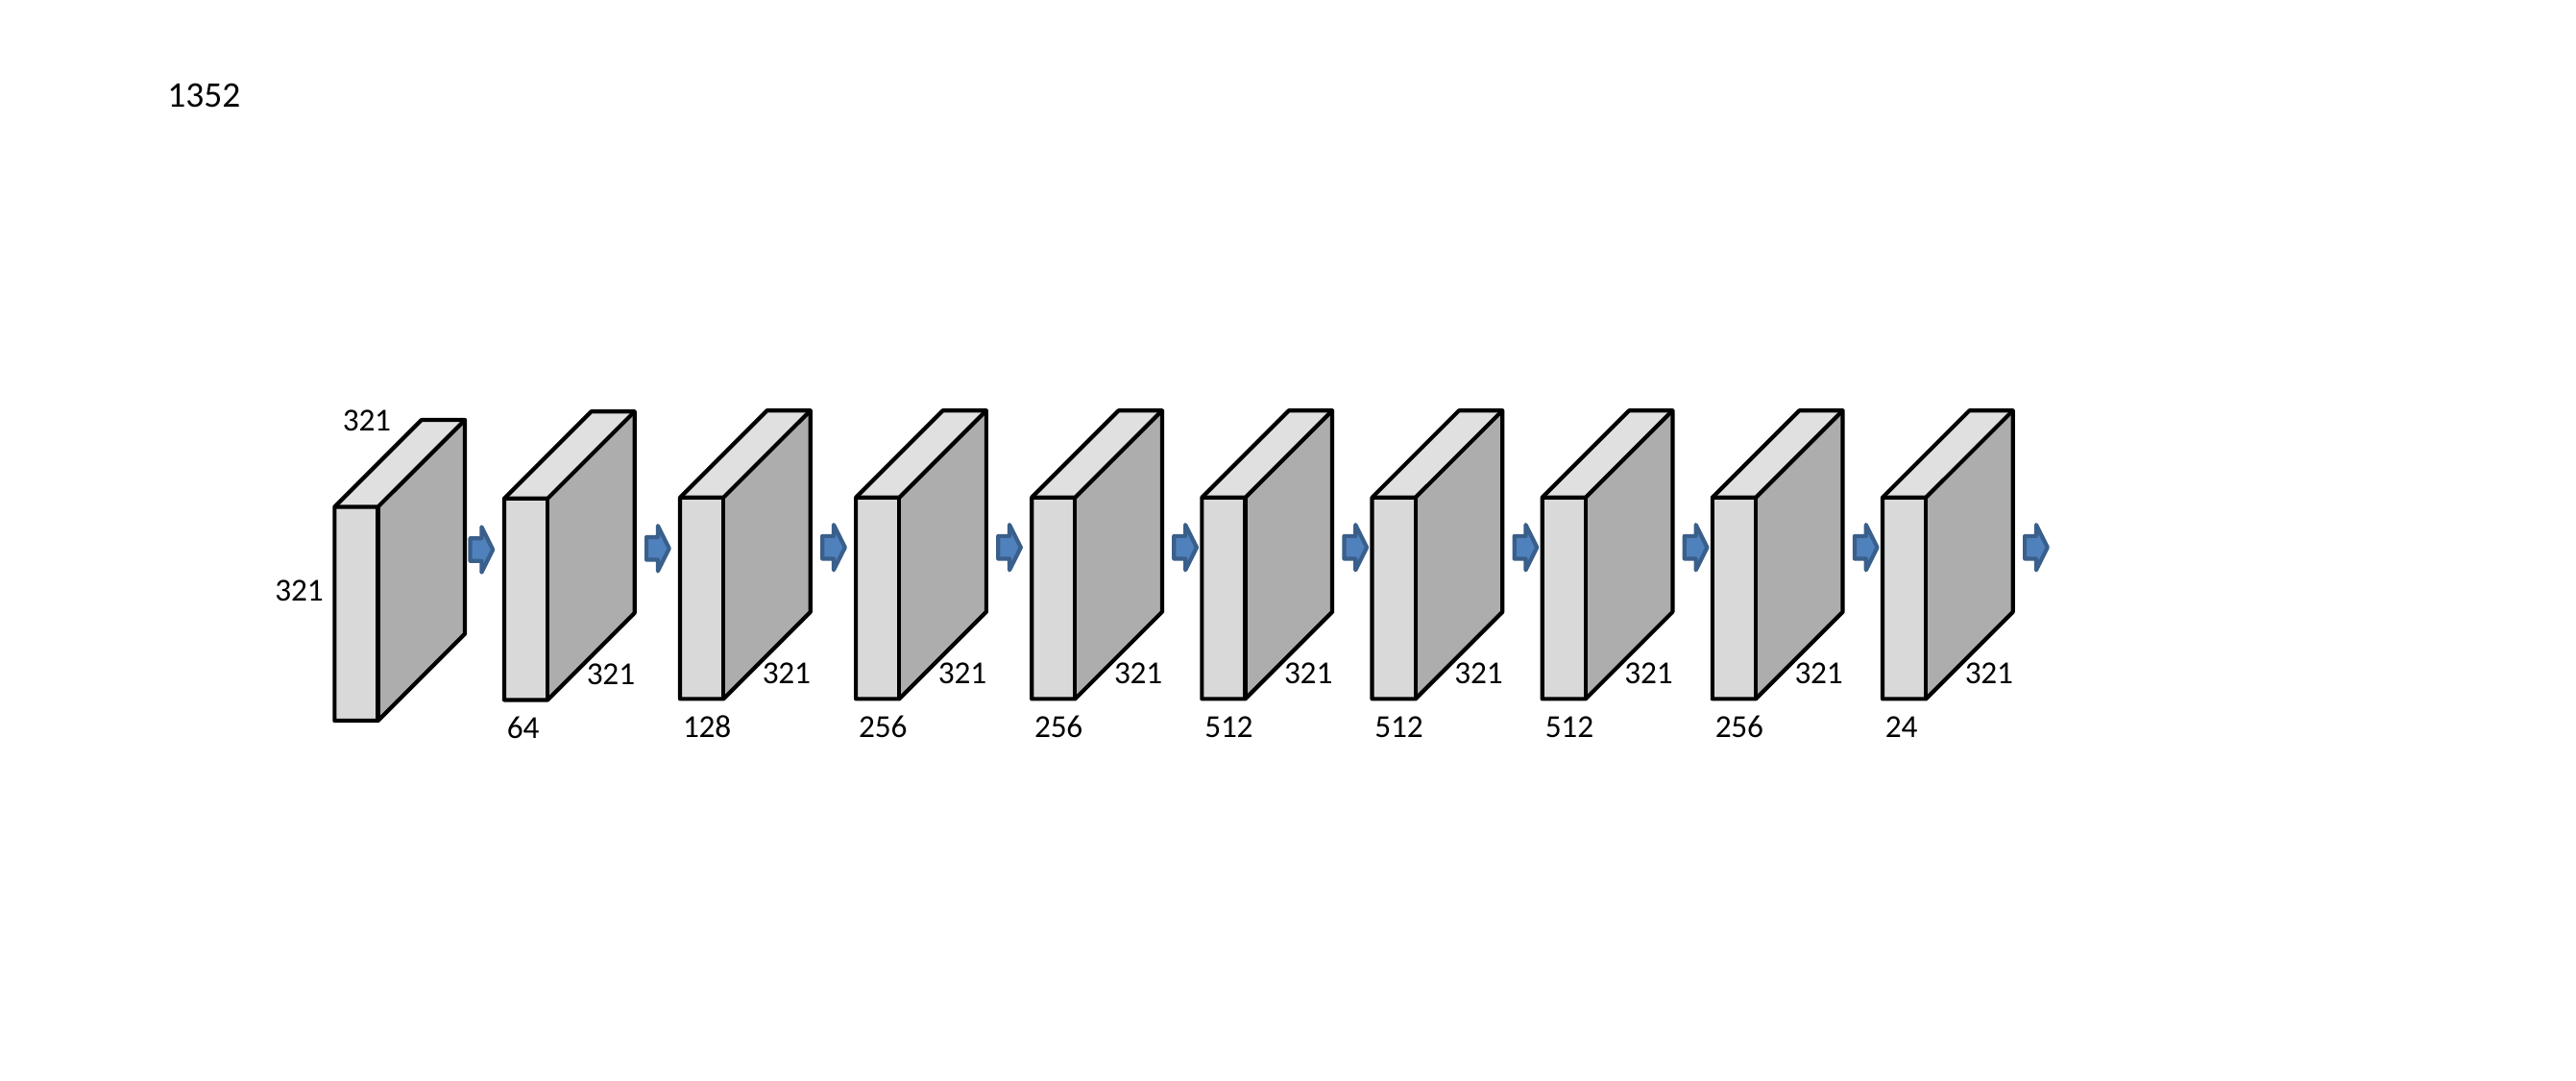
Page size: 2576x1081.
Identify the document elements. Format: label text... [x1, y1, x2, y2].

text_box 321 [1270, 645, 1373, 698]
text_box [1684, 525, 1708, 571]
text_box 256 [1701, 698, 1804, 751]
text_box 64 [493, 699, 572, 752]
text_box 256 [1020, 698, 1112, 751]
text_box [504, 413, 635, 699]
text_box 321 [924, 645, 1032, 698]
text_box [1514, 525, 1538, 571]
text_box [1854, 525, 1878, 571]
text_box 321 [1610, 645, 1713, 698]
text_box [1713, 411, 1843, 698]
text_box [470, 527, 494, 573]
text_box 1352 [153, 63, 261, 122]
text_box [1344, 525, 1368, 571]
text_box [998, 525, 1021, 571]
text_box [646, 526, 669, 572]
text_box 321 [1951, 645, 2059, 698]
text_box [1202, 411, 1333, 698]
text_box 321 [1440, 645, 1543, 698]
text_box 321 [748, 645, 856, 698]
text_box 128 [668, 698, 772, 751]
text_box [334, 421, 466, 722]
text_box 321 [1780, 645, 1883, 698]
text_box 321 [1100, 645, 1202, 698]
text_box [856, 412, 986, 698]
text_box [822, 525, 845, 571]
text_box 24 [1871, 698, 1951, 751]
text_box [1883, 412, 2013, 698]
text_box [1032, 412, 1162, 698]
text_box [1373, 411, 1503, 698]
text_box 256 [844, 698, 942, 751]
text_box 512 [1530, 698, 1634, 751]
text_box 321 [571, 646, 680, 700]
text_box 512 [1360, 698, 1452, 751]
text_box [1174, 525, 1197, 571]
text_box 321 [328, 391, 437, 445]
text_box [680, 412, 811, 698]
text_box 512 [1190, 698, 1282, 751]
text_box [2025, 525, 2048, 571]
text_box [1543, 411, 1673, 698]
text_box 321 [260, 561, 334, 615]
